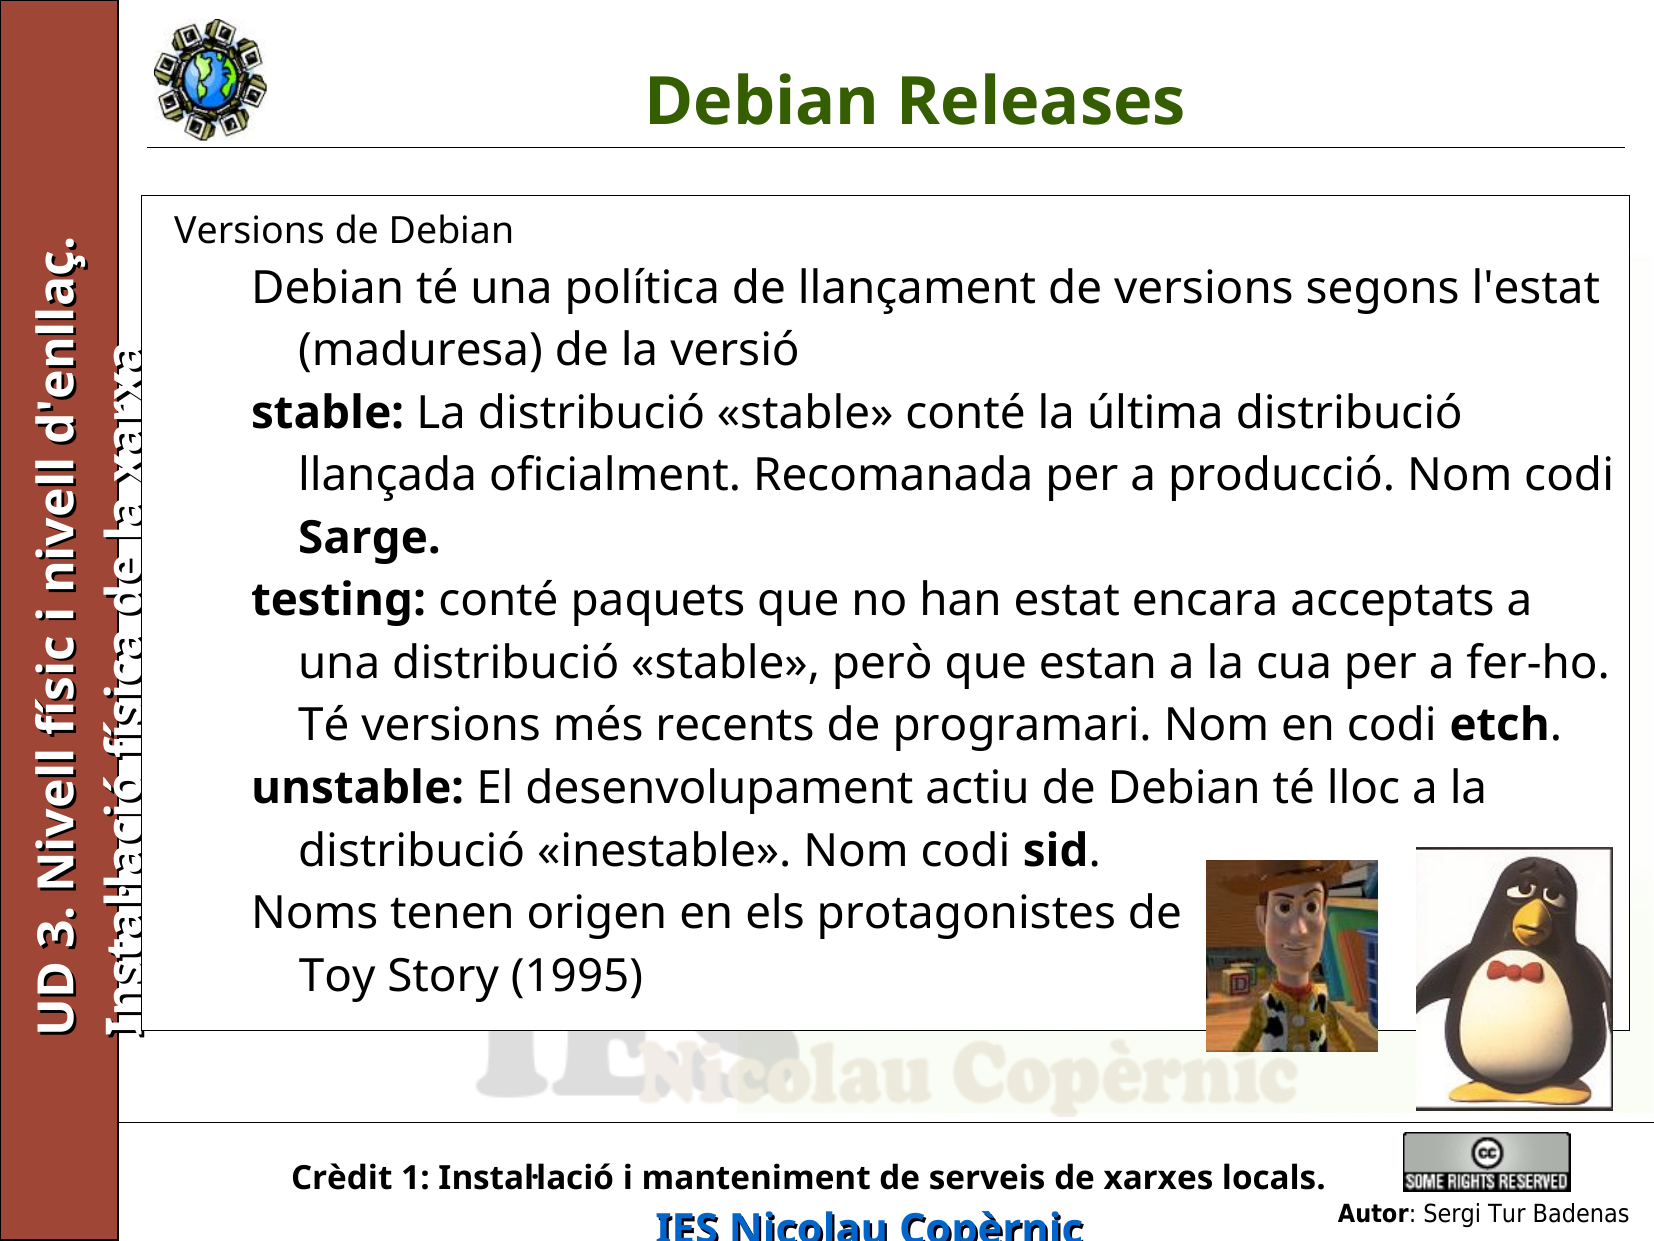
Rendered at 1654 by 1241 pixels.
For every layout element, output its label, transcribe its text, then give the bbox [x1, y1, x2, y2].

picture [1403, 1132, 1571, 1192]
list Versions de Debian Debian té una política de llançament de versions segons l'estat (maduresa) de la versió stable: La distribució «stable» conté la última distribució llançada oficialment. Recomanada per a producció. Nom codi Sarge. testing: conté paquets que no han estat encara acceptats a una distribució «stable», però que estan a la cua per a fer-ho. Té versions més recents de programari. Nom en codi etch. unstable: El desenvolupament actiu de Debian té lloc a la distribució «inestable». Nom codi sid. Noms tenen origen en els protagonistes de Toy Story (1995) [141, 195, 1630, 1031]
title Debian Releases [171, 49, 1654, 148]
picture [154, 19, 268, 142]
picture [466, 252, 1654, 1117]
